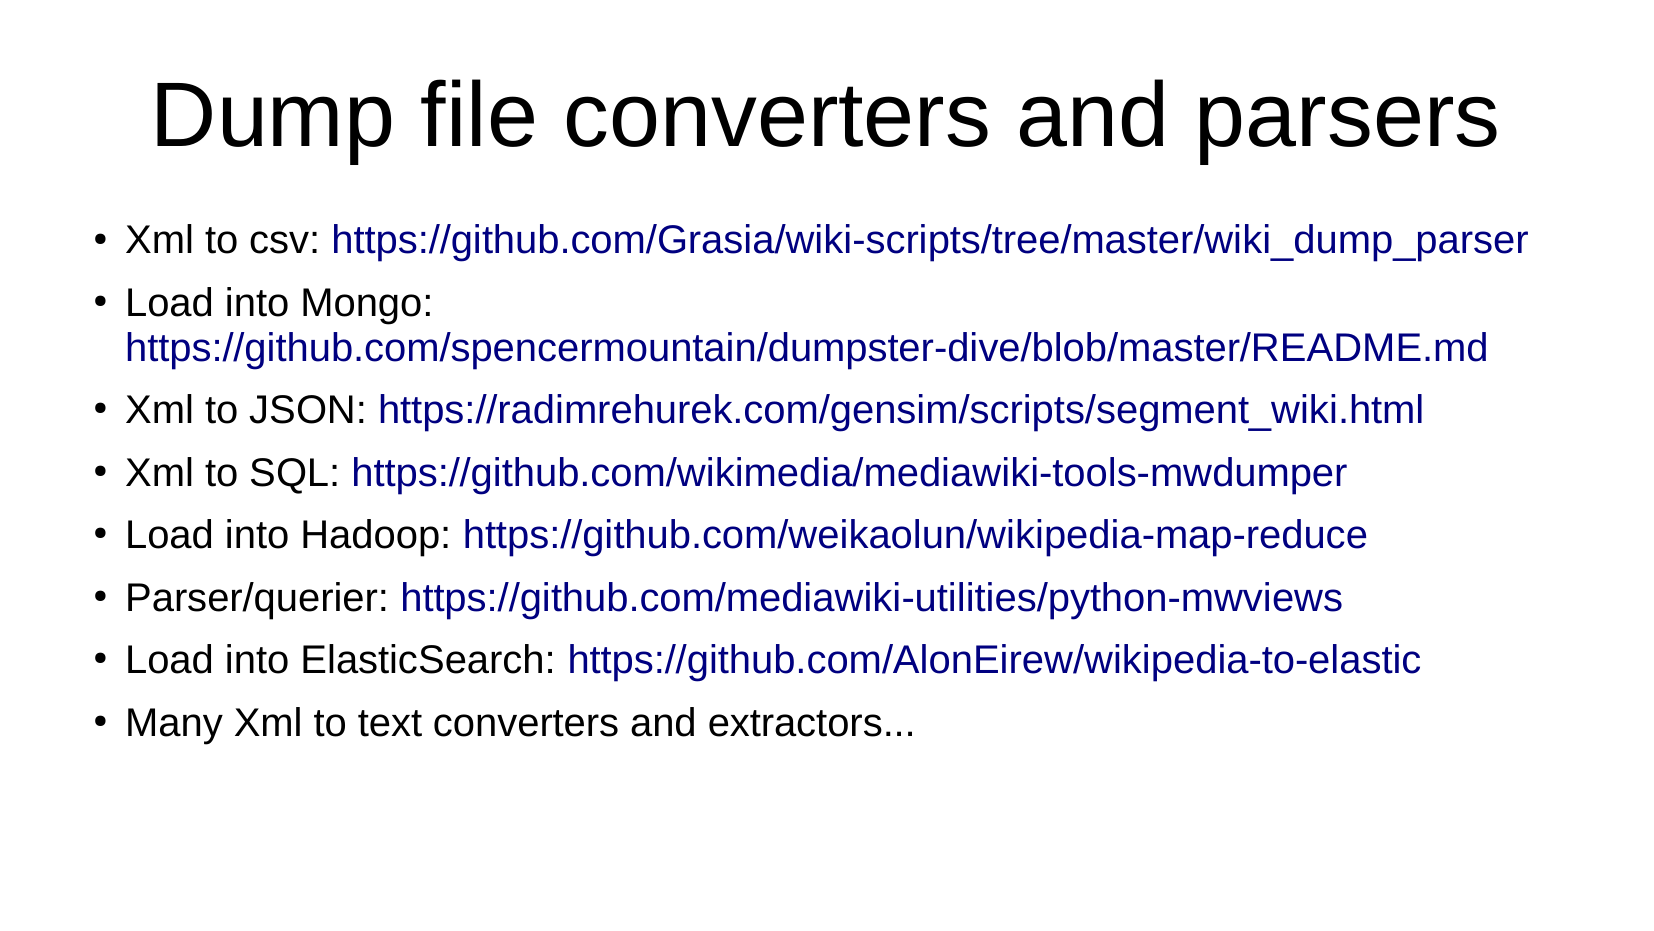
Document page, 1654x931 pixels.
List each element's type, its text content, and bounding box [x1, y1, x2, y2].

list Xml to csv: https://github.com/Grasia/wiki-scripts/tree/master/wiki_dump_parser Load into Mongo: https://github.com/spencermountain/dumpster-dive/blob/master/README.md Xml to JSON: https://radimrehurek.com/gensim/scripts/segment_wiki.html Xml to SQL: https://github.com/wikimedia/mediawiki-tools-mwdumper Load into Hadoop: https://github.com/weikaolun/wikipedia-map-reduce Parser/querier: https://github.com/mediawiki-utilities/python-mwviews Load into ElasticSearch: https://github.com/AlonEirew/wikipedia-to-elastic Many Xml to text converters and extractors... [82, 217, 1571, 758]
title Dump file converters and parsers [82, 37, 1571, 193]
